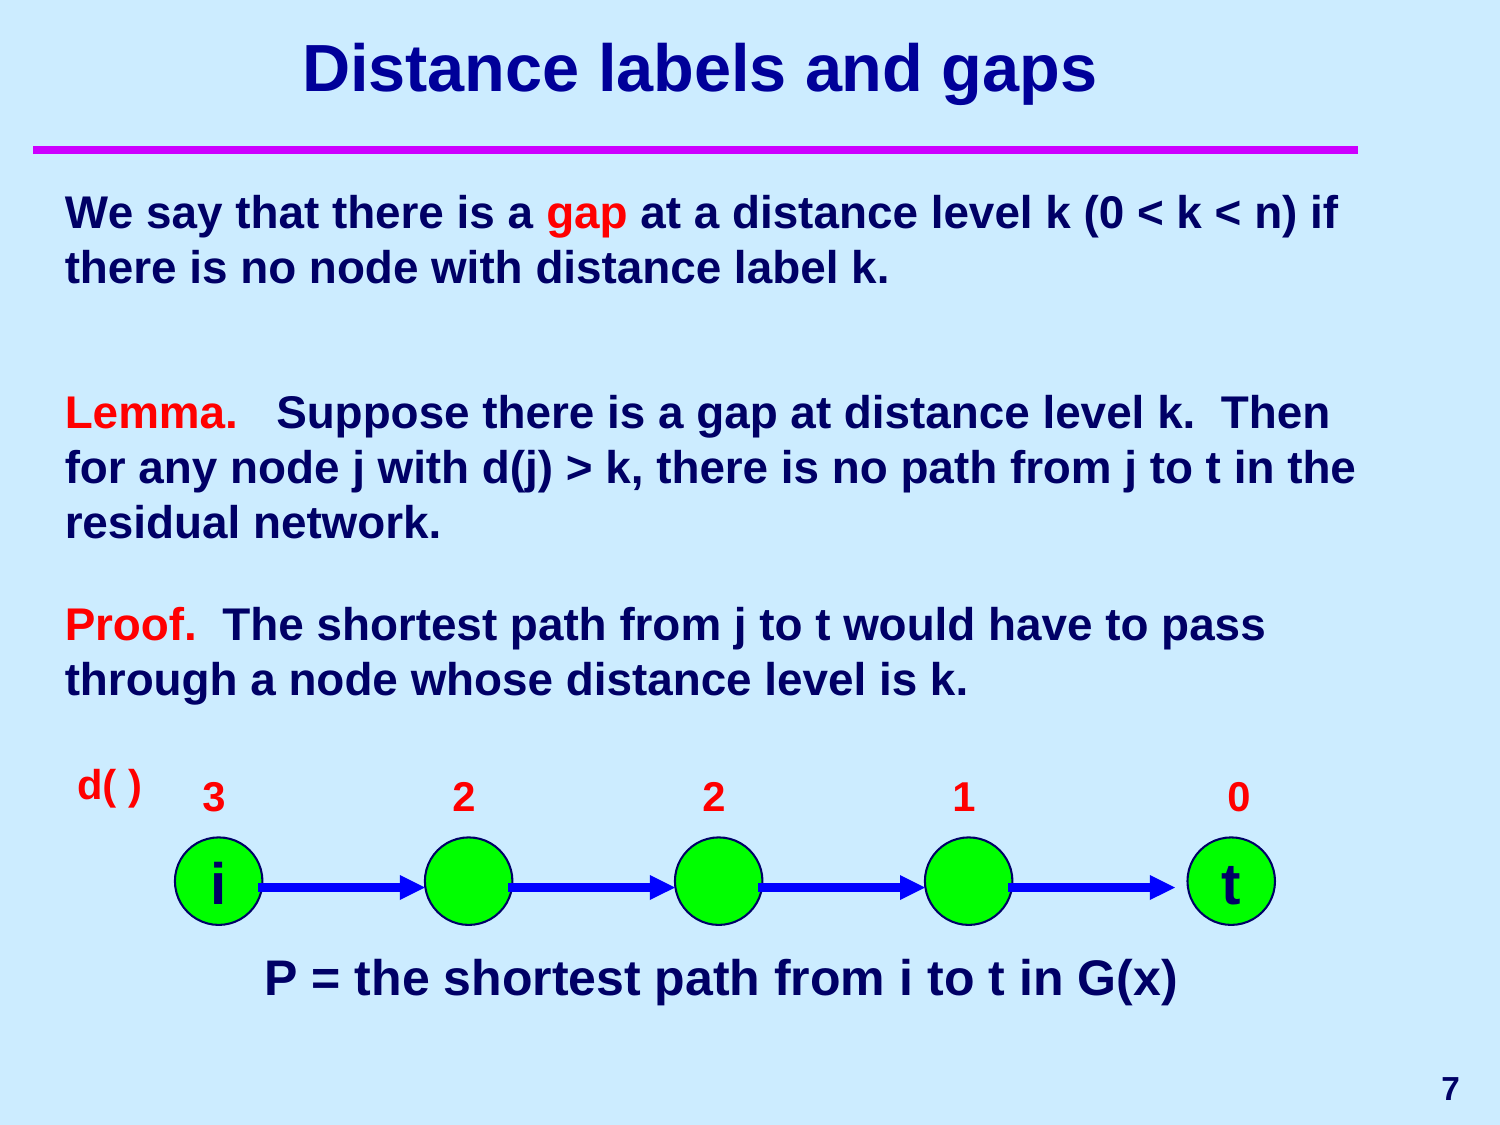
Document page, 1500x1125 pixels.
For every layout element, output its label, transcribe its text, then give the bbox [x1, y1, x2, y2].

text_box P = the shortest path from i to t in G(x) [249, 937, 1226, 1013]
text_box [424, 837, 513, 925]
text_box 2 [687, 762, 751, 828]
text_box i [174, 837, 263, 925]
text_box [924, 837, 1013, 925]
text_box [674, 837, 763, 925]
text_box Proof. The shortest path from j to t would have to pass through a node whose distance level is k. [50, 587, 1376, 713]
text_box 0 [1212, 762, 1276, 828]
text_box d( ) [62, 750, 163, 816]
text_box t [1187, 837, 1276, 925]
text_box Lemma. Suppose there is a gap at distance level k. Then for any node j with d(j) > k, there is no path from j to t in the residual network. [50, 375, 1376, 556]
title Distance labels and gaps [62, 24, 1338, 113]
text_box 3 [187, 762, 250, 828]
text_box We say that there is a gap at a distance level k (0 < k < n) if there is no node with distance label k. [50, 174, 1376, 301]
text_box 2 [437, 762, 501, 828]
text_box 1 [937, 762, 1001, 828]
text_box <number> [1187, 1050, 1476, 1125]
